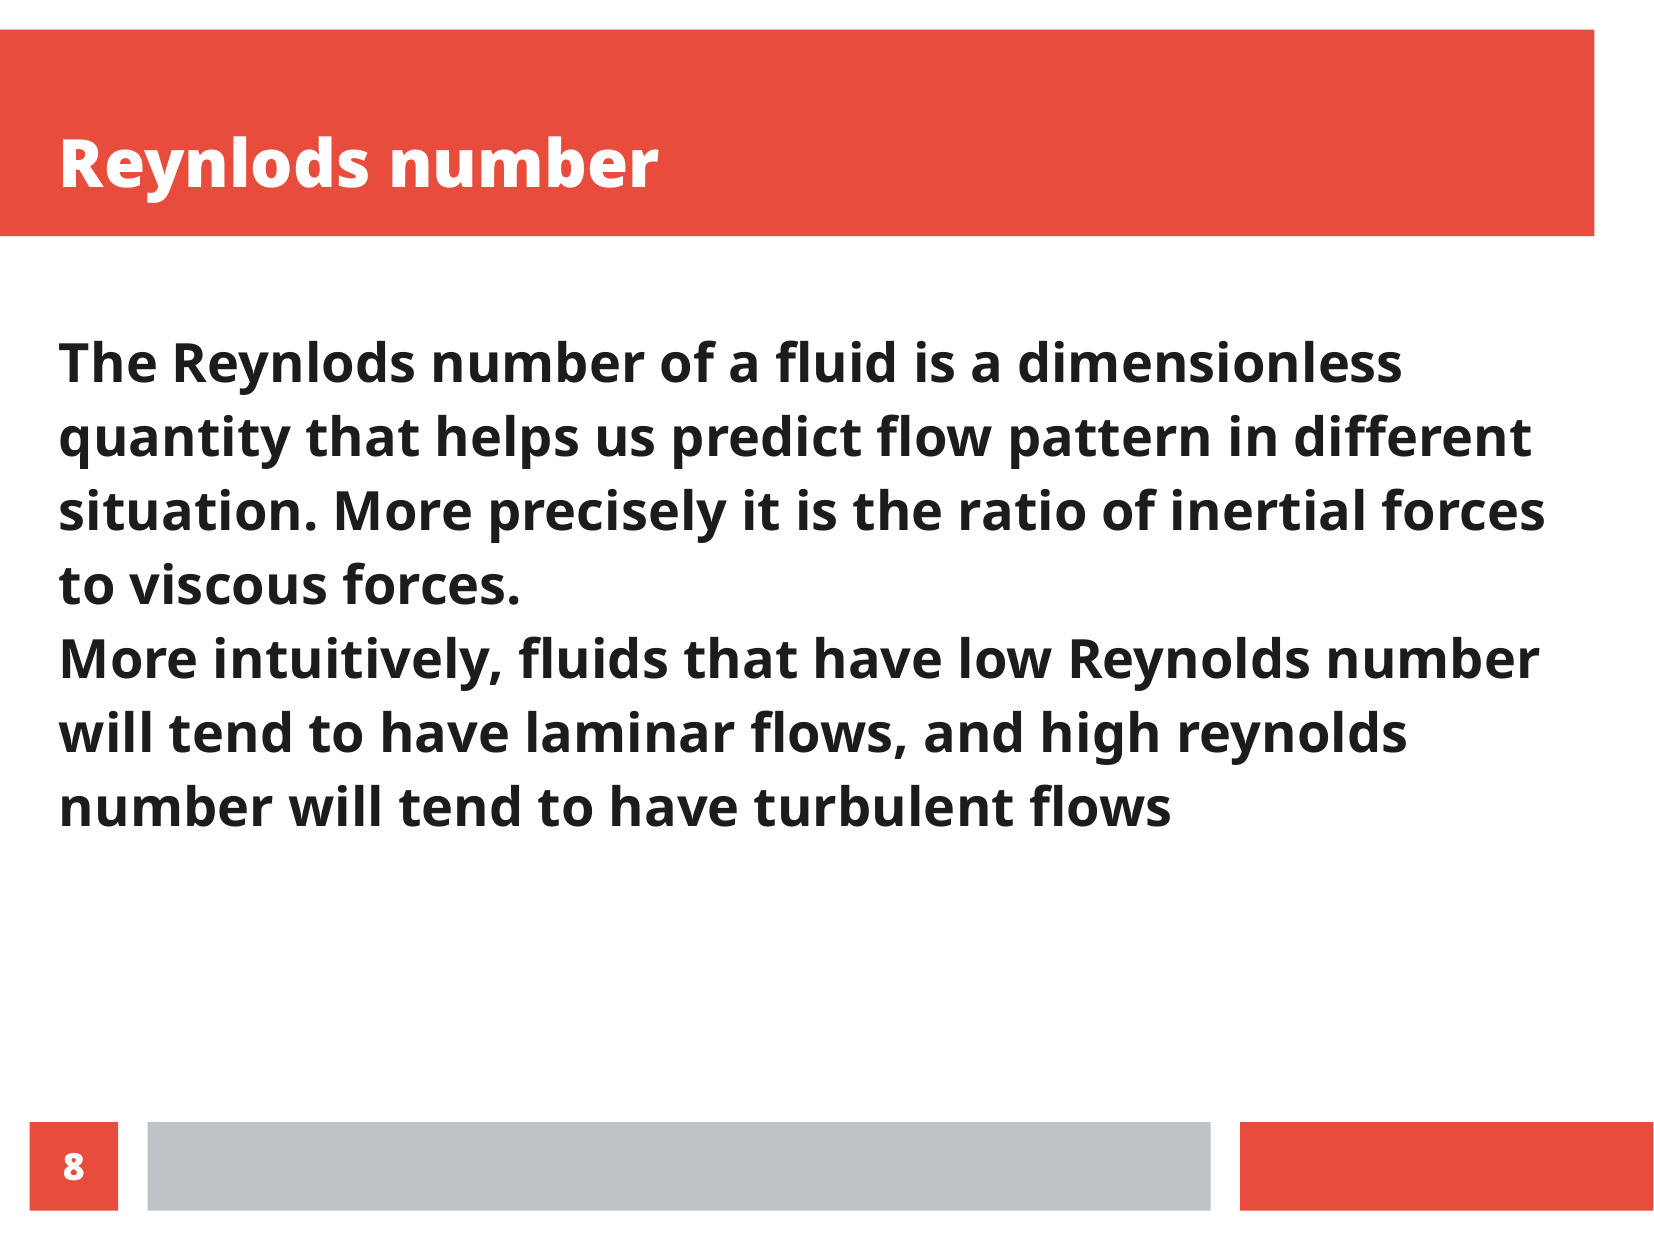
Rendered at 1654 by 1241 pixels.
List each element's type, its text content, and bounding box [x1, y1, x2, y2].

subtitle The Reynlods number of a fluid is a dimensionless quantity that helps us predict flow pattern in different situation. More precisely it is the ratio of inertial forces to viscous forces. More intuitively, fluids that have low Reynolds number will tend to have laminar flows, and high reynolds number will tend to have turbulent flows [59, 324, 1565, 1093]
title Reynlods number [59, 59, 1595, 207]
